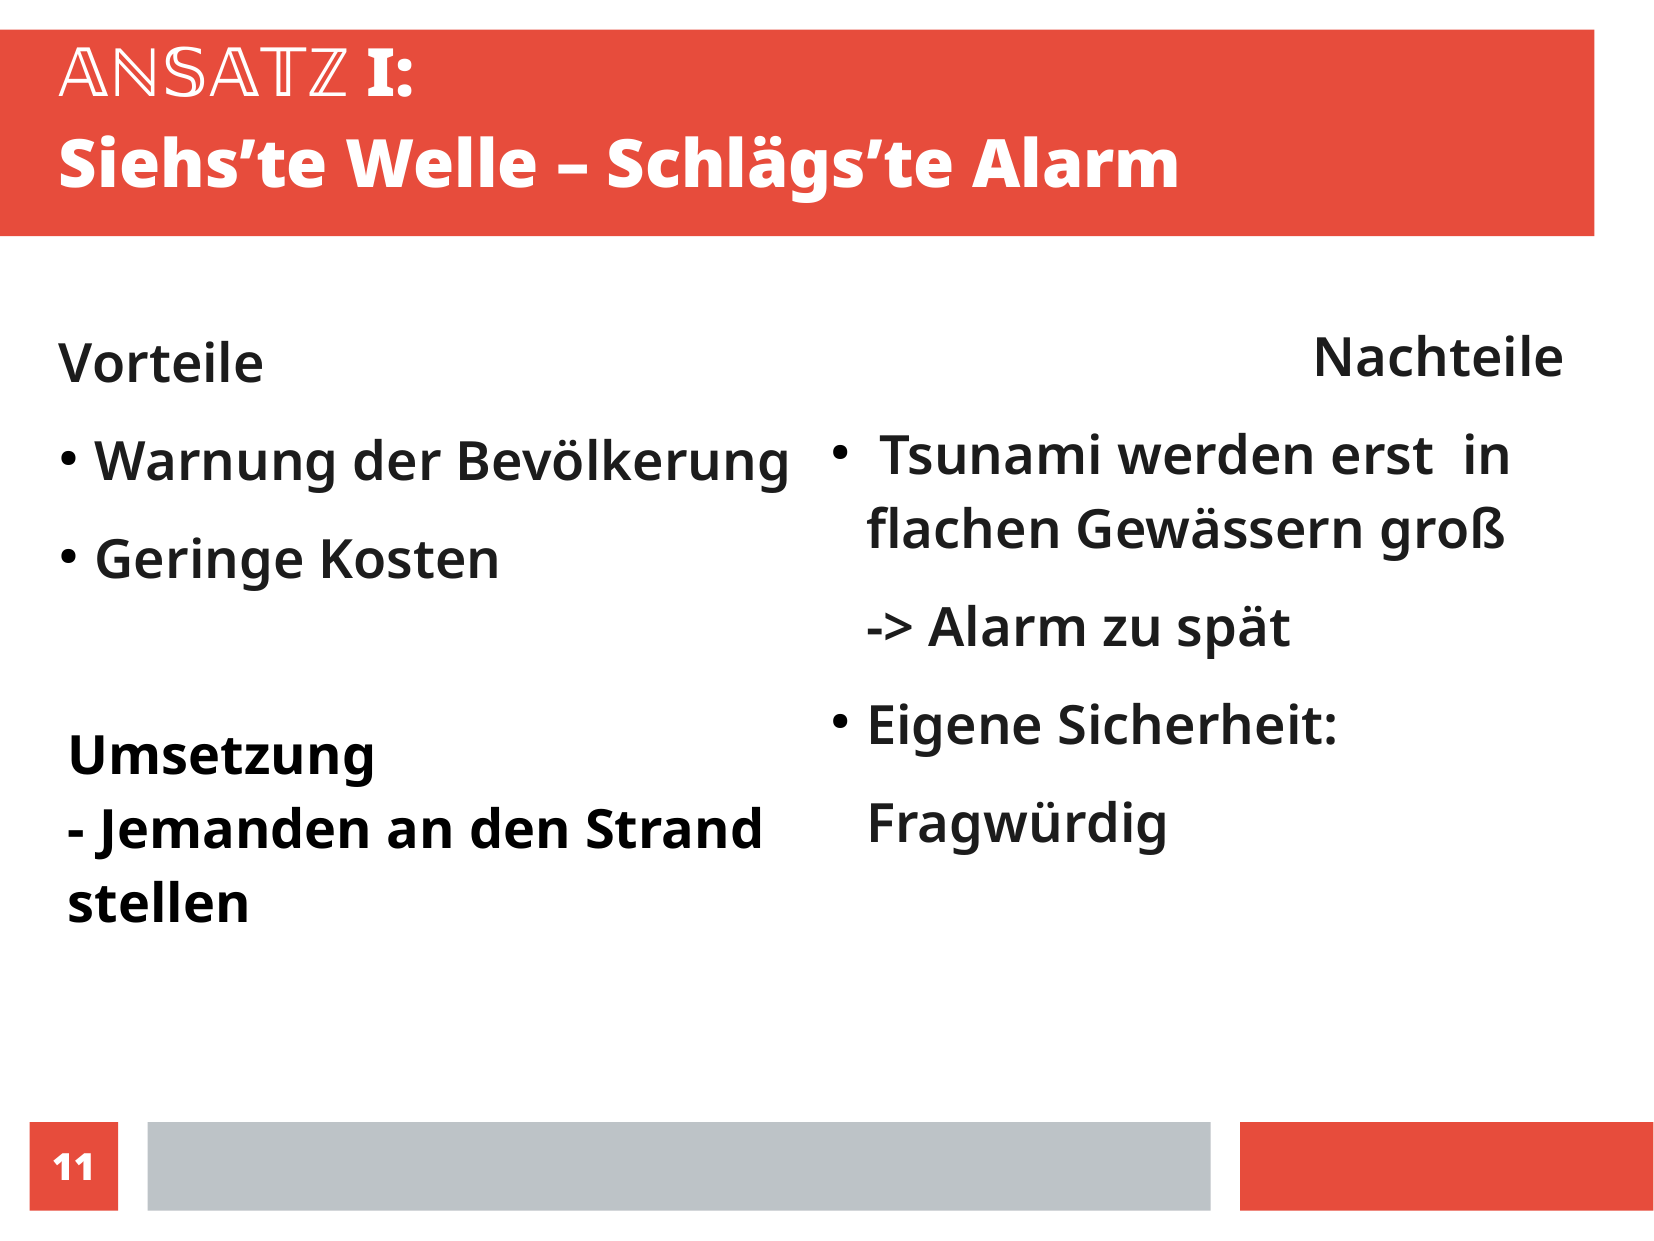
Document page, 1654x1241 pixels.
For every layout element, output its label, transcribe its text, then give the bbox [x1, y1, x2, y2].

text_box Umsetzung - Jemanden an den Strand stellen [52, 709, 831, 1063]
list Nachteile Tsunami werden erst in flachen Gewässern groß -> Alarm zu spät Eigene Sicherheit: Fragwürdig [830, 318, 1566, 1063]
title 𝔸ℕ𝕊𝔸𝕋ℤ I: Siehs’te Welle – Schlägs’te Alarm [59, 59, 1595, 207]
list Vorteile Warnung der Bevölkerung Geringe Kosten [59, 324, 794, 709]
